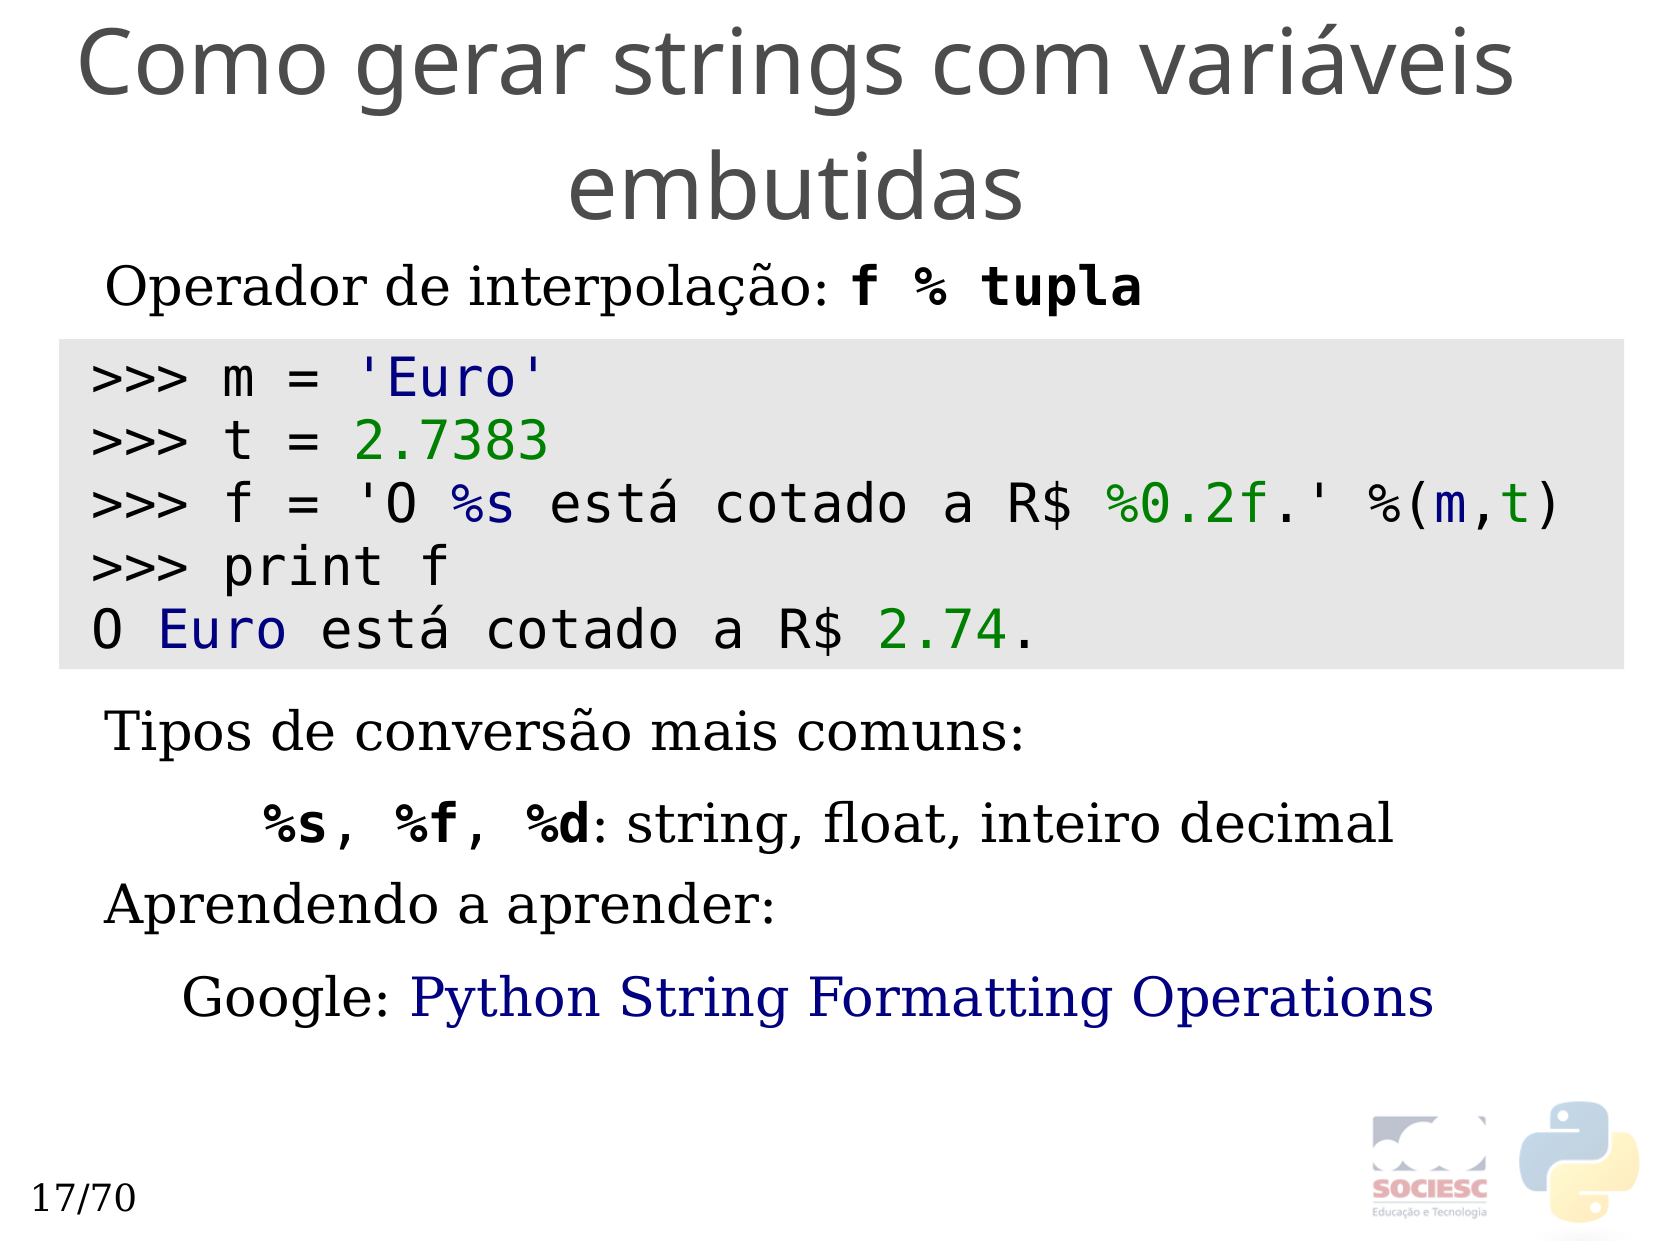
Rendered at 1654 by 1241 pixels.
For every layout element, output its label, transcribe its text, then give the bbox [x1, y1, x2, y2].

list Operador de interpolação: f % tupla Tipos de conversão mais comuns: %s, %f, %d: string, float, inteiro decimal Aprendendo a aprender: Google: Python String Formatting Operations [86, 255, 1628, 1029]
text_box >>> m = 'Euro' >>> t = 2.7383 >>> f = 'O %s está cotado a R$ %0.2f.' %(m,t) >>> print f O Euro está cotado a R$ 2.74. [59, 339, 1625, 670]
title Como gerar strings com variáveis embutidas [29, 14, 1564, 229]
picture [1340, 1084, 1654, 1241]
